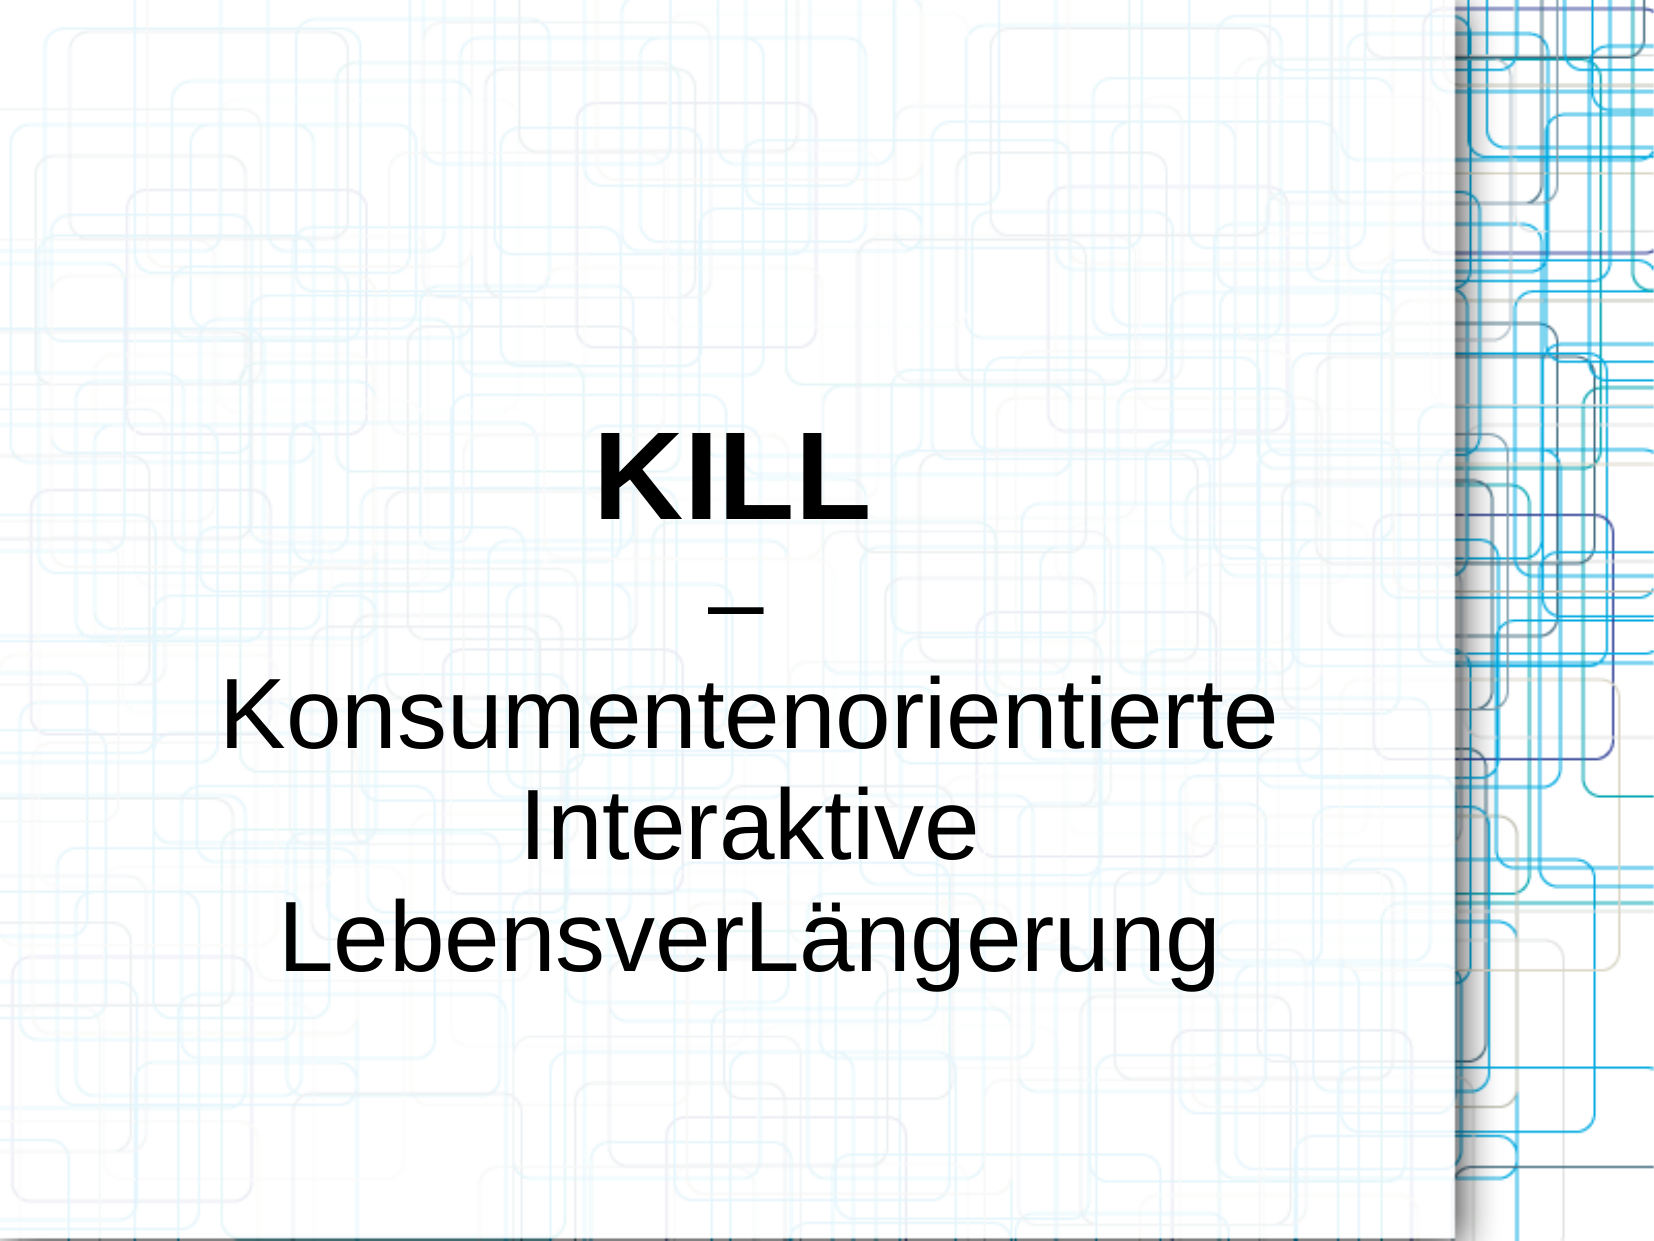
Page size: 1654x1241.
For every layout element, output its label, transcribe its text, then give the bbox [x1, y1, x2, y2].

picture [0, 0, 1654, 1241]
subtitle KILL – Konsumentenorientierte Interaktive LebensverLängerung [82, 297, 1418, 1102]
